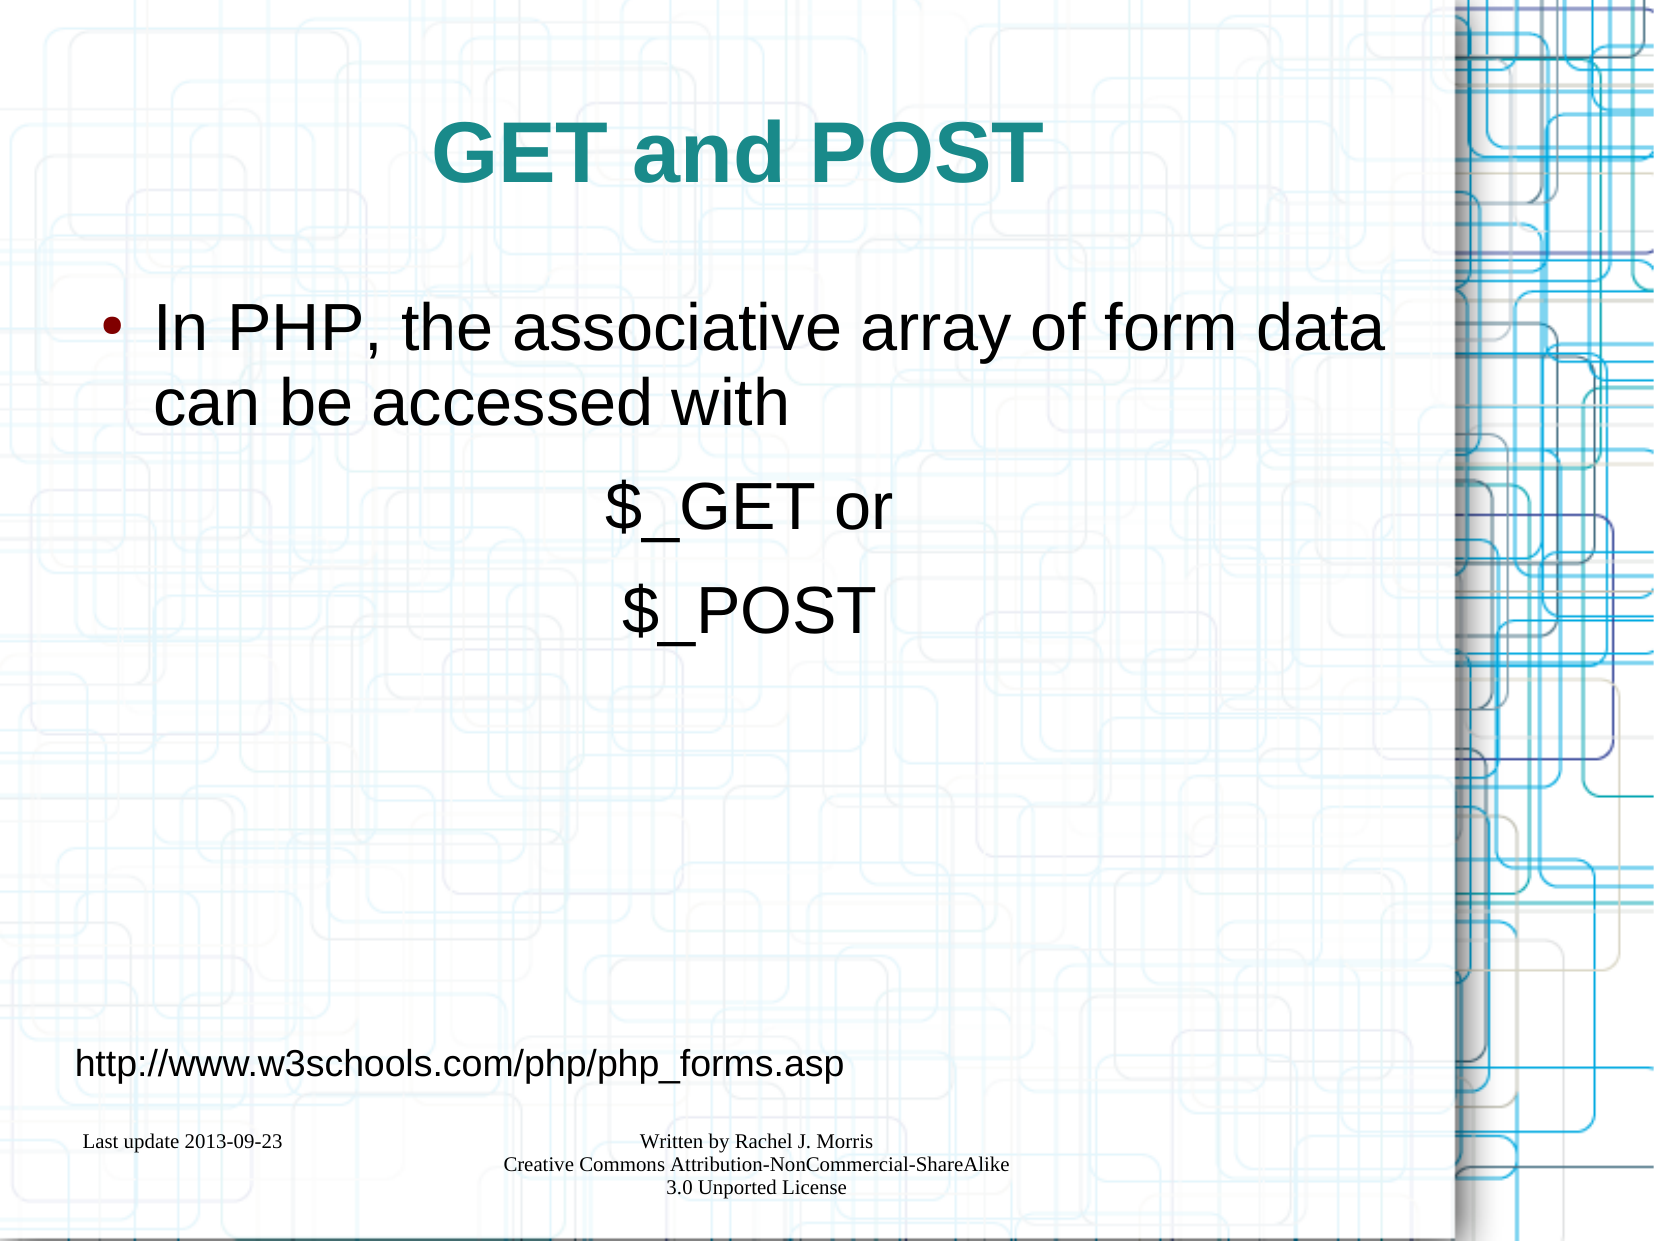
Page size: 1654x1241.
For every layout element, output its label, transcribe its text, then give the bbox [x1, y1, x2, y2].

list In PHP, the associative array of form data can be accessed with $_GET or $_POST [82, 290, 1418, 1010]
text_box http://www.w3schools.com/php/php_forms.asp [60, 1035, 1036, 1092]
picture [0, 0, 1654, 1241]
title GET and POST [59, 49, 1418, 257]
